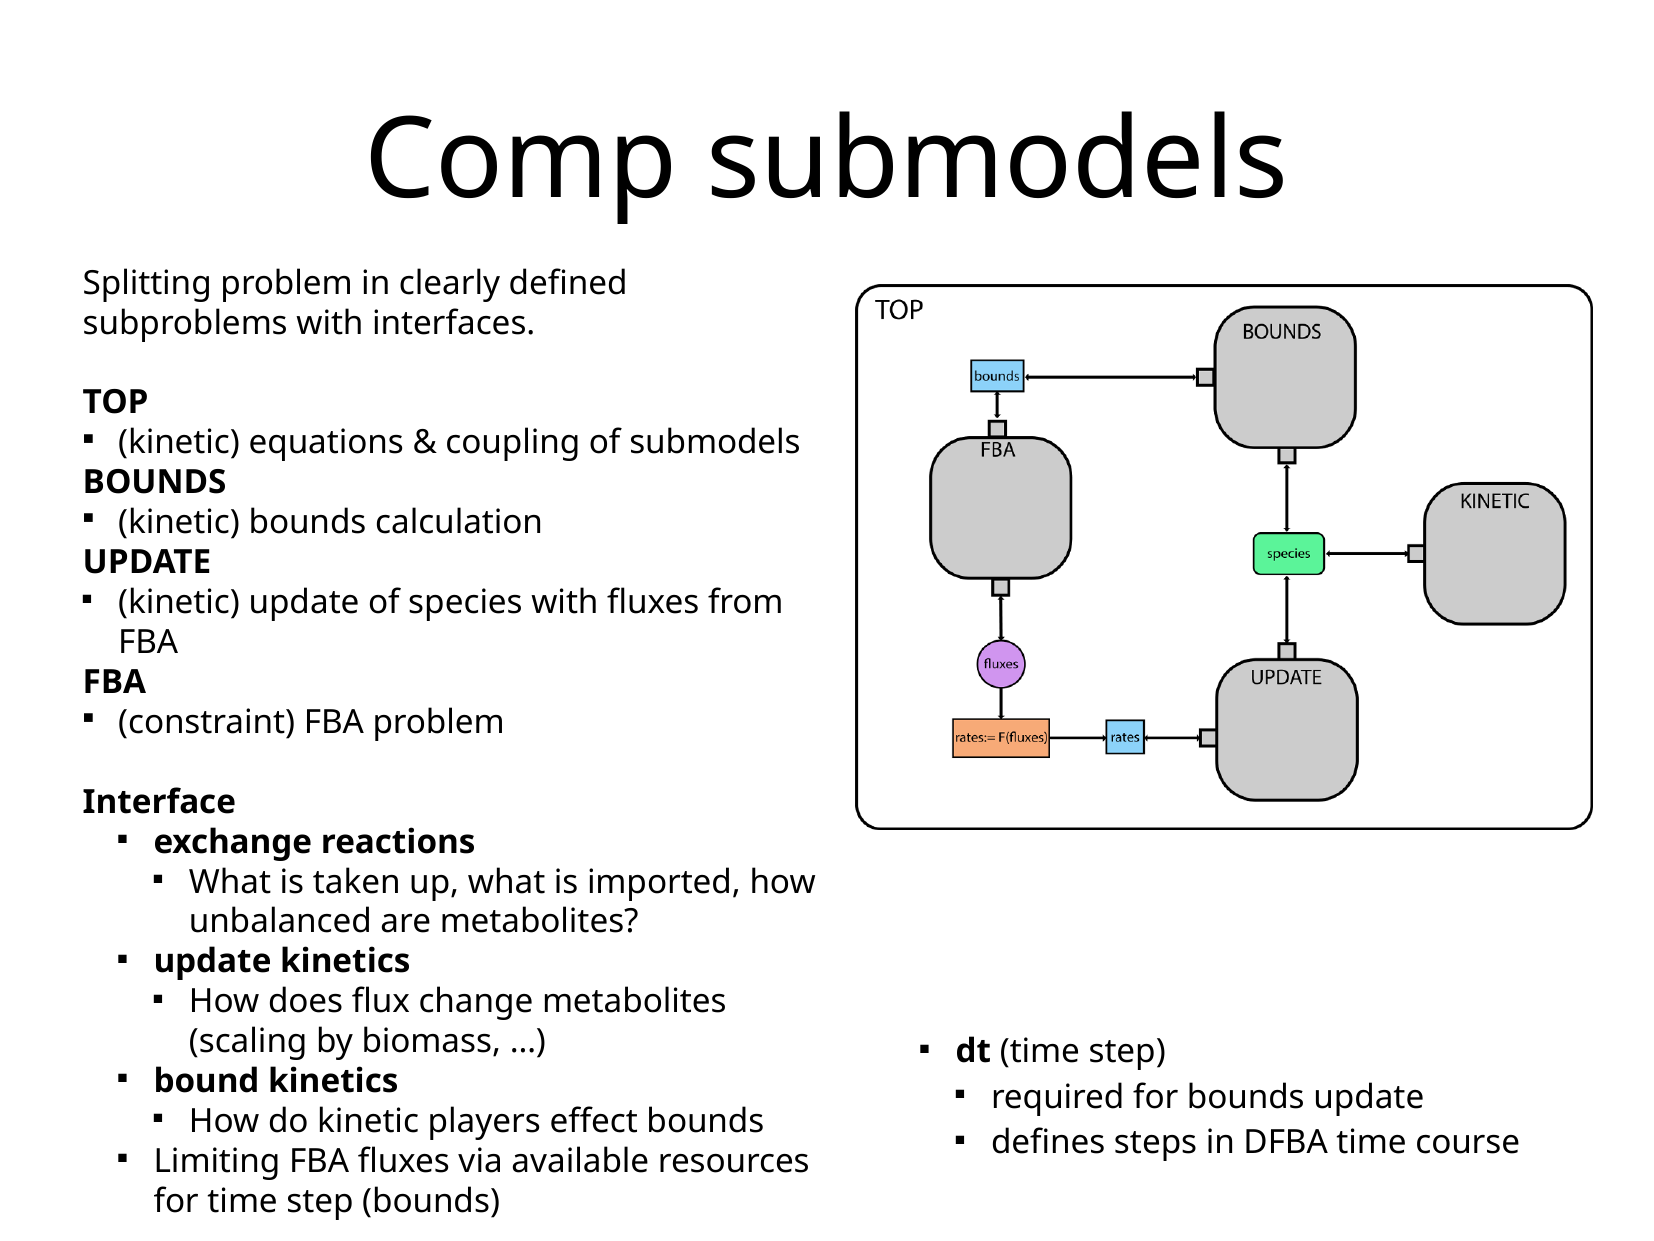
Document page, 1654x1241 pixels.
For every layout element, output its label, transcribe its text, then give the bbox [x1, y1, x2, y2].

text_box dt (time step) required for bounds update defines steps in DFBA time course [870, 1020, 1579, 1167]
picture [855, 284, 1593, 830]
text_box Splitting problem in clearly defined subproblems with interfaces. TOP (kinetic) equations & coupling of submodels BOUNDS (kinetic) bounds calculation UPDATE (kinetic) update of species with fluxes from FBA FBA (constraint) FBA problem Interface exchange reactions What is taken up, what is imported, how unbalanced are metabolites? update kinetics How does flux change metabolites (scaling by biomass, …) bound kinetics How do kinetic players effect bounds Limiting FBA fluxes via available resources for time step (bounds) [82, 225, 825, 945]
text_box Comp submodels [82, 49, 1571, 257]
